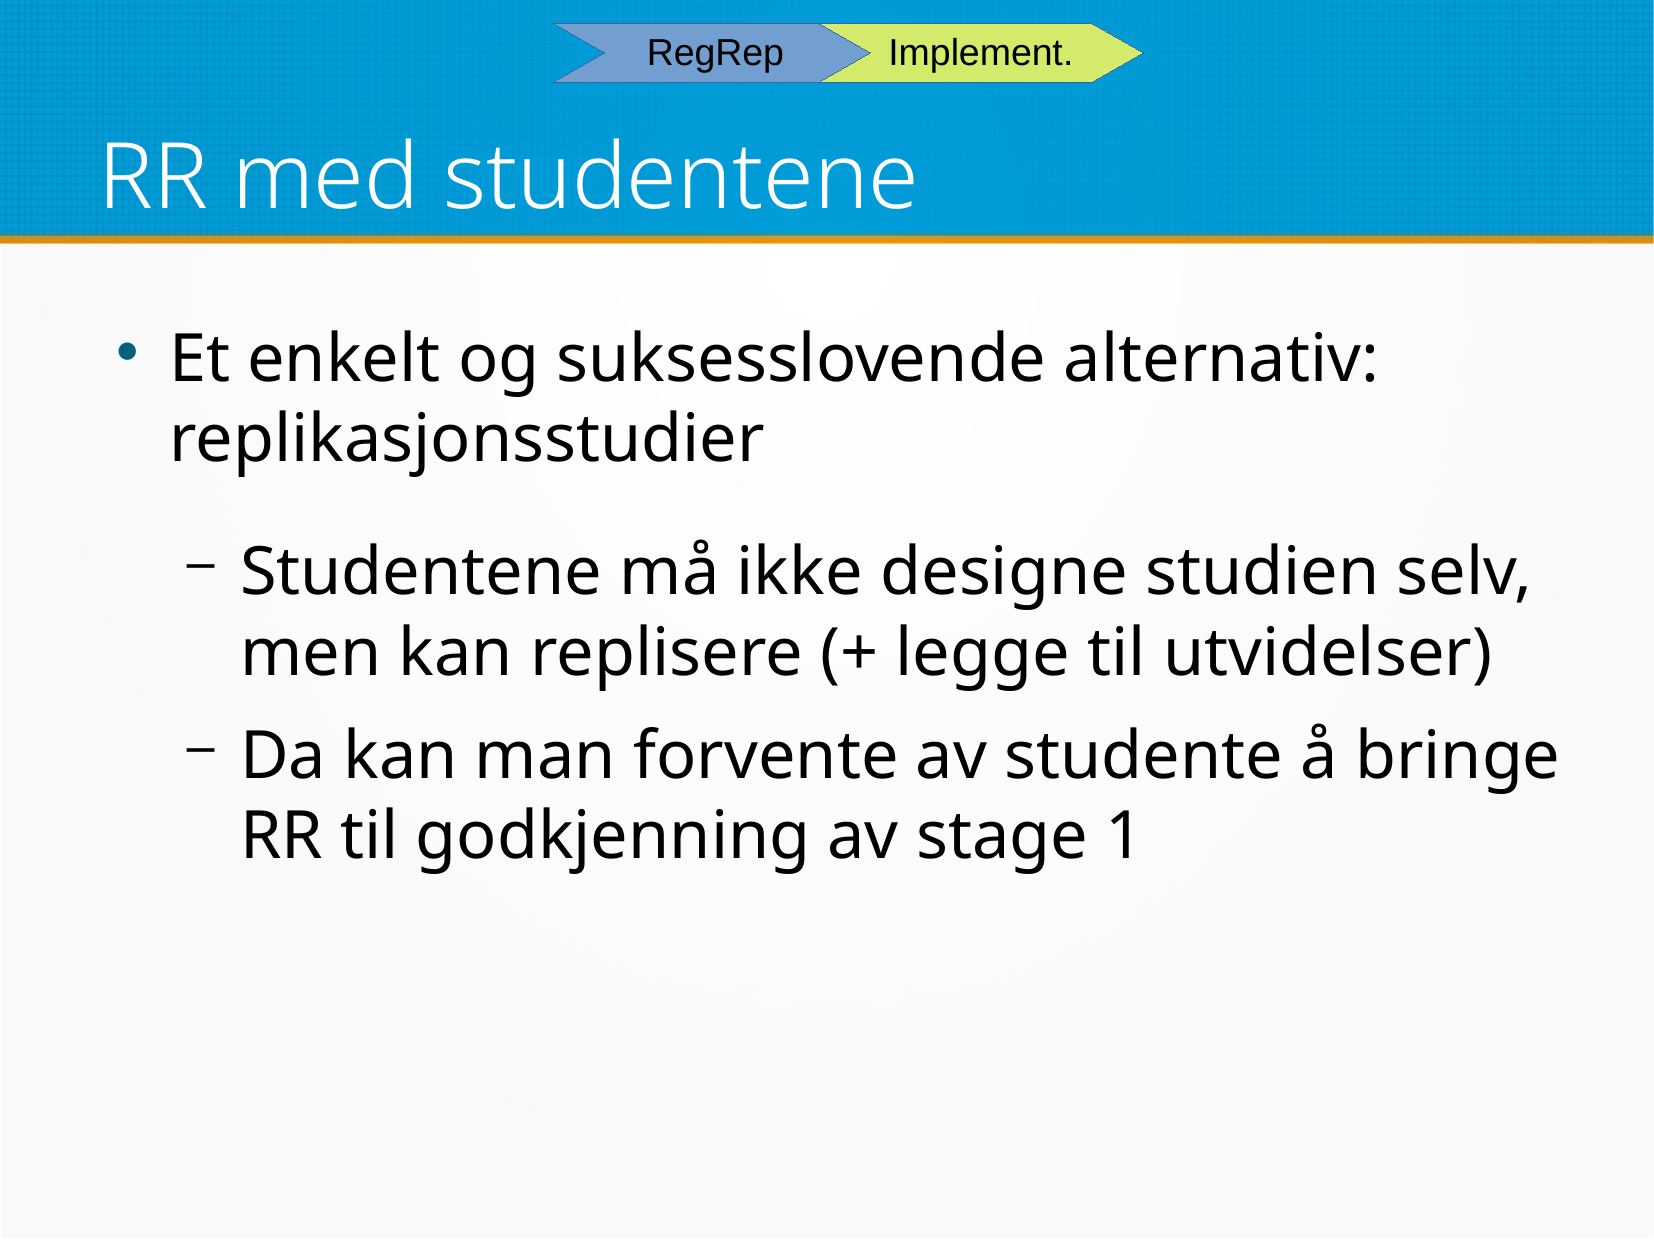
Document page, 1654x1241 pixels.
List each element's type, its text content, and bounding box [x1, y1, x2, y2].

text_box RegRep [552, 23, 868, 83]
picture [0, 233, 1654, 1241]
list Et enkelt og suksesslovende alternativ: replikasjonsstudier Studentene må ikke designe studien selv, men kan replisere (+ legge til utvidelser) Da kan man forvente av studente å bringe RR til godkjenning av stage 1 [98, 315, 1565, 1211]
title RR med studentene [98, 19, 1654, 227]
text_box Implement. [818, 23, 1144, 83]
